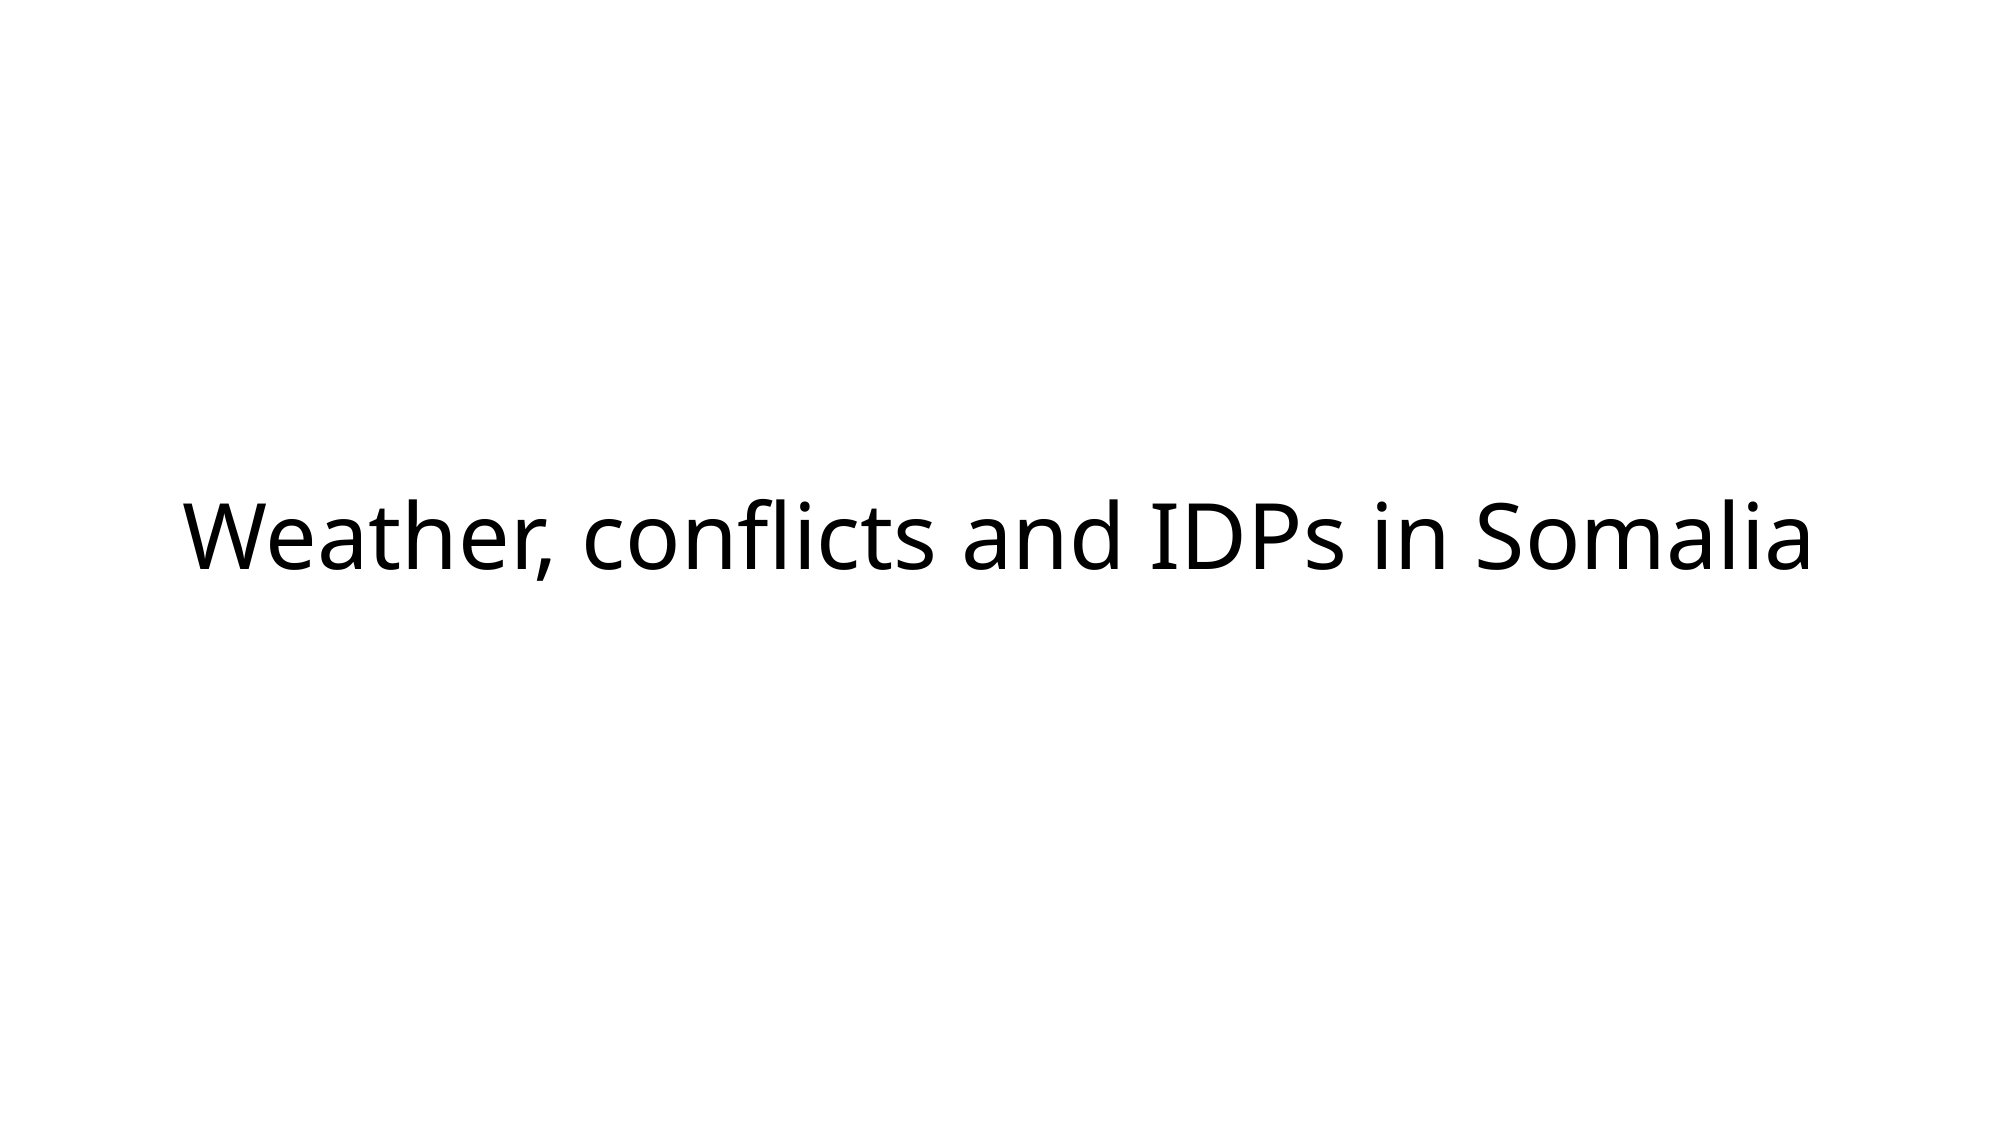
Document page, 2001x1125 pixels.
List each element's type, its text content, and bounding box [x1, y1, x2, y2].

title Weather, conflicts and IDPs in Somalia [137, 431, 1863, 649]
